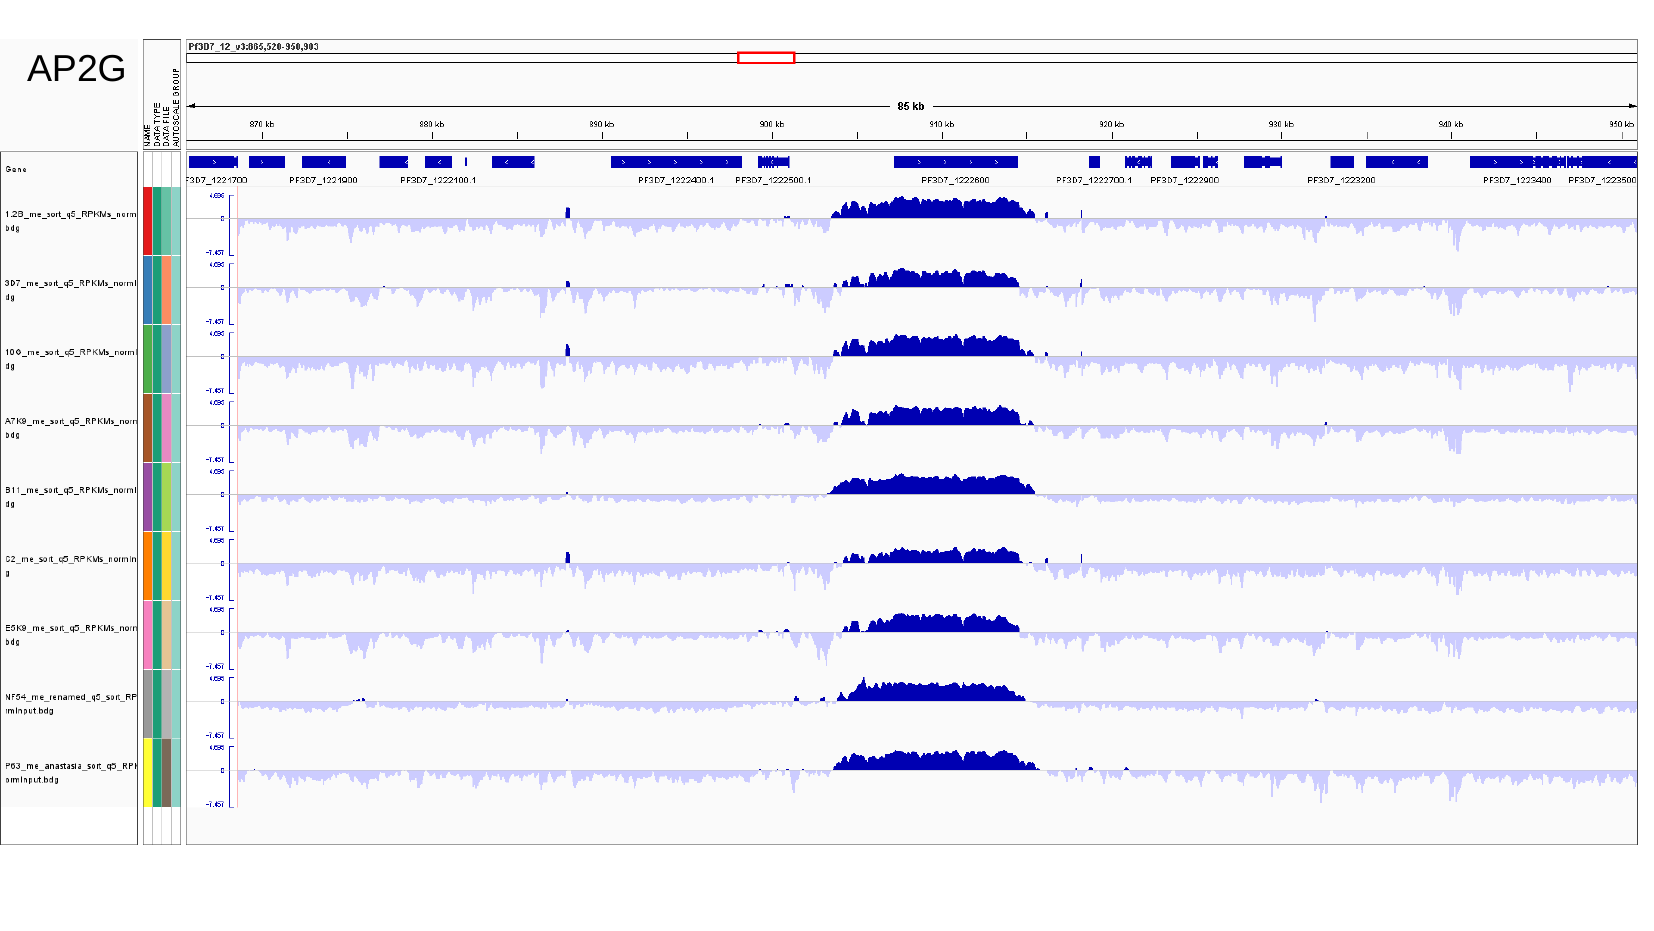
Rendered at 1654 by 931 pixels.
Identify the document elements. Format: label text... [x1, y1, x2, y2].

text_box AP2G [12, 39, 148, 139]
picture [0, 39, 1654, 845]
